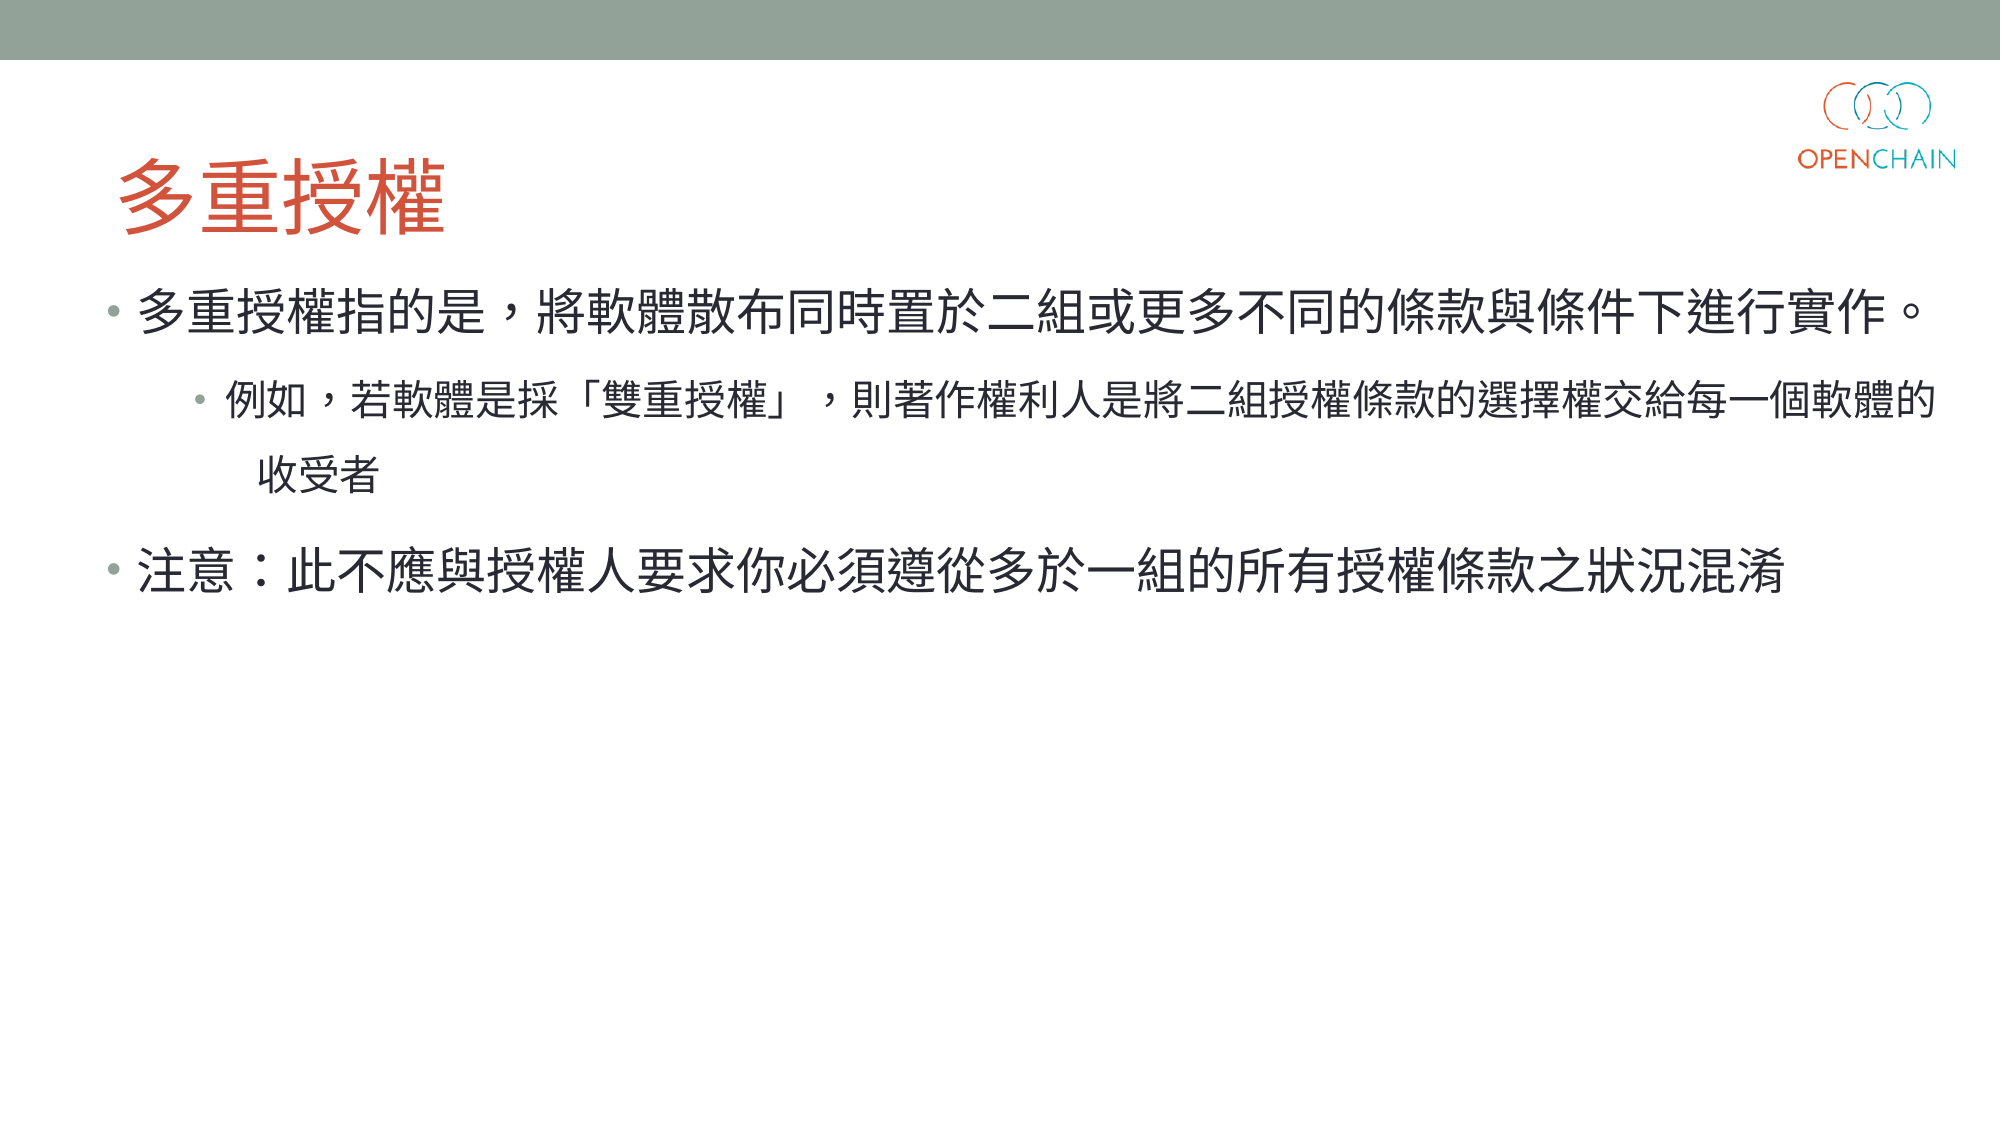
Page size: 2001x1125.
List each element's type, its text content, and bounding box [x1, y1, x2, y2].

title 多重授權 [99, 87, 1900, 243]
list 多重授權指的是，將軟體散布同時置於二組或更多不同的條款與條件下進行實作。 例如，若軟體是採「雙重授權」，則著作權利人是將二組授權條款的選擇權交給每一個軟體的收受者 注意：此不應與授權人要求你必須遵從多於一組的所有授權條款之狀況混淆 [91, 243, 1970, 1086]
